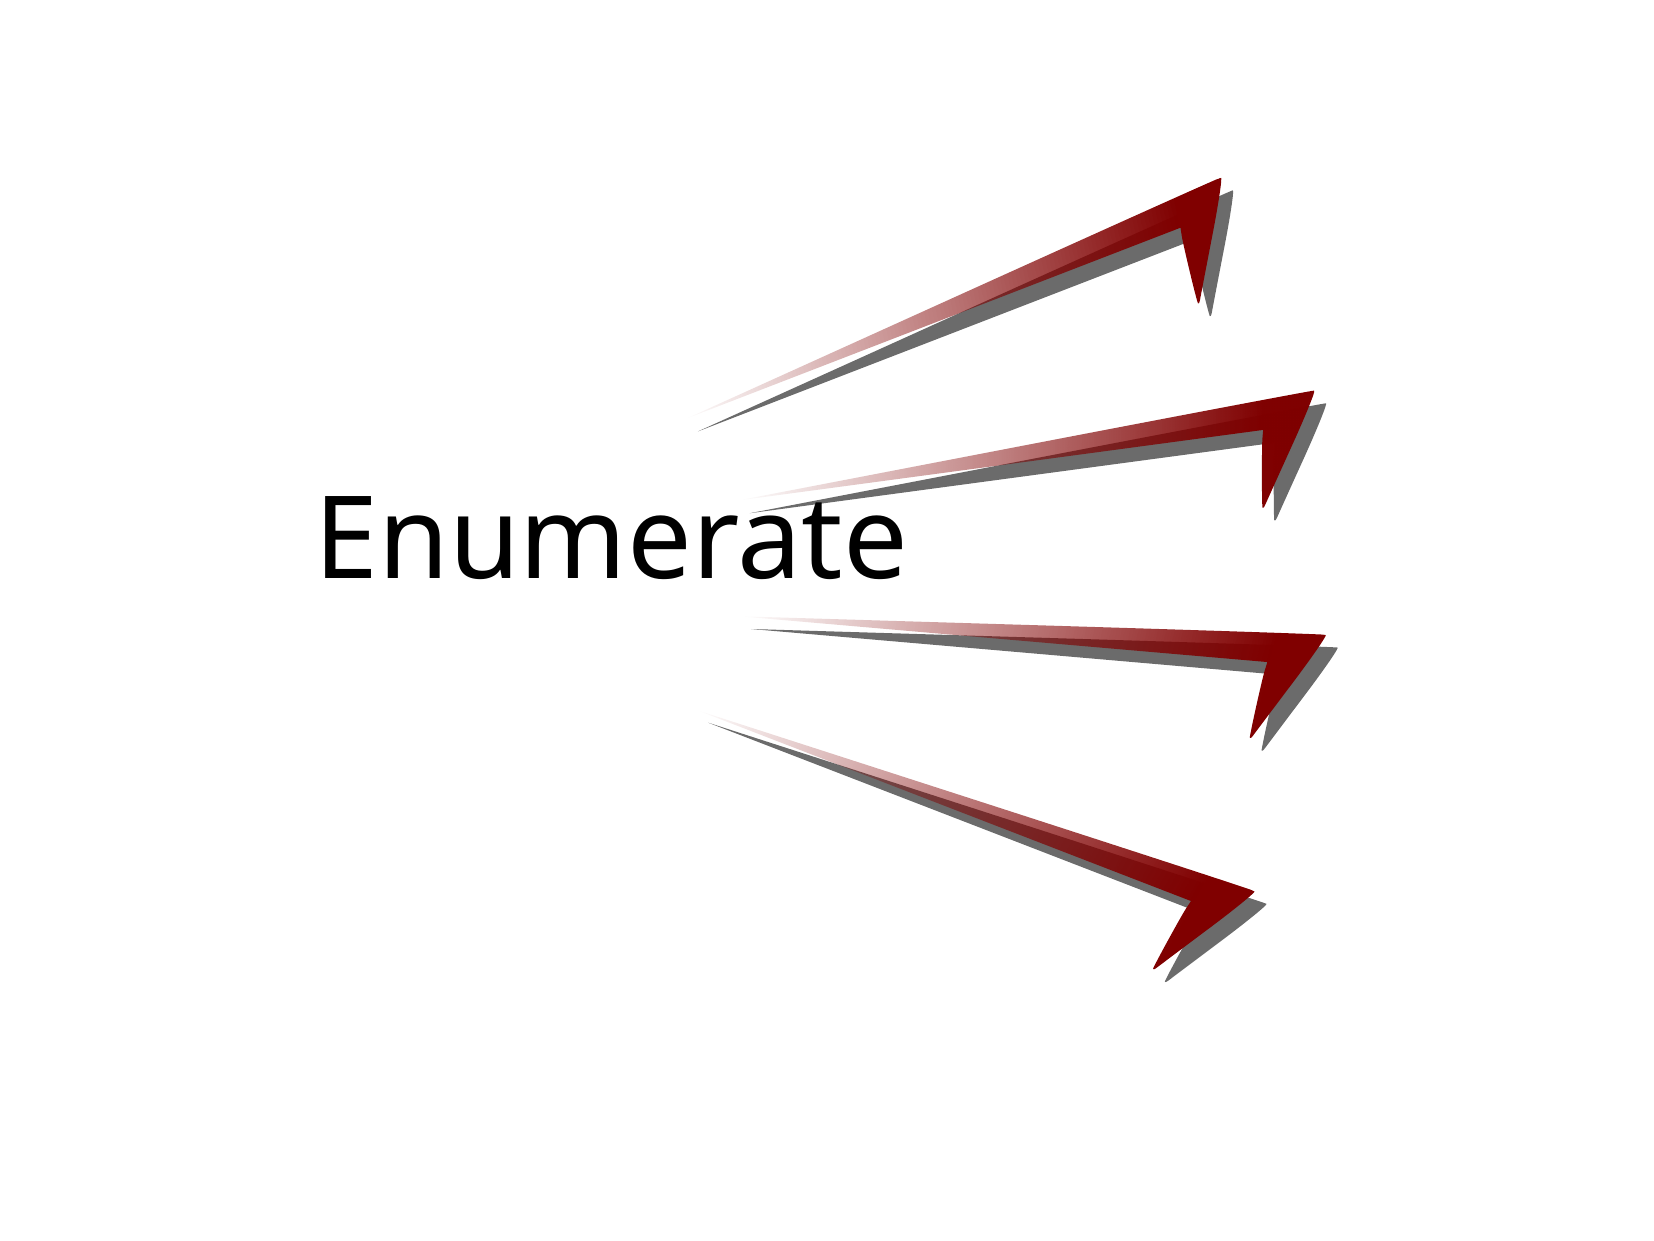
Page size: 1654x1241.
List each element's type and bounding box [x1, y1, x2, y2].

picture [315, 169, 1346, 991]
